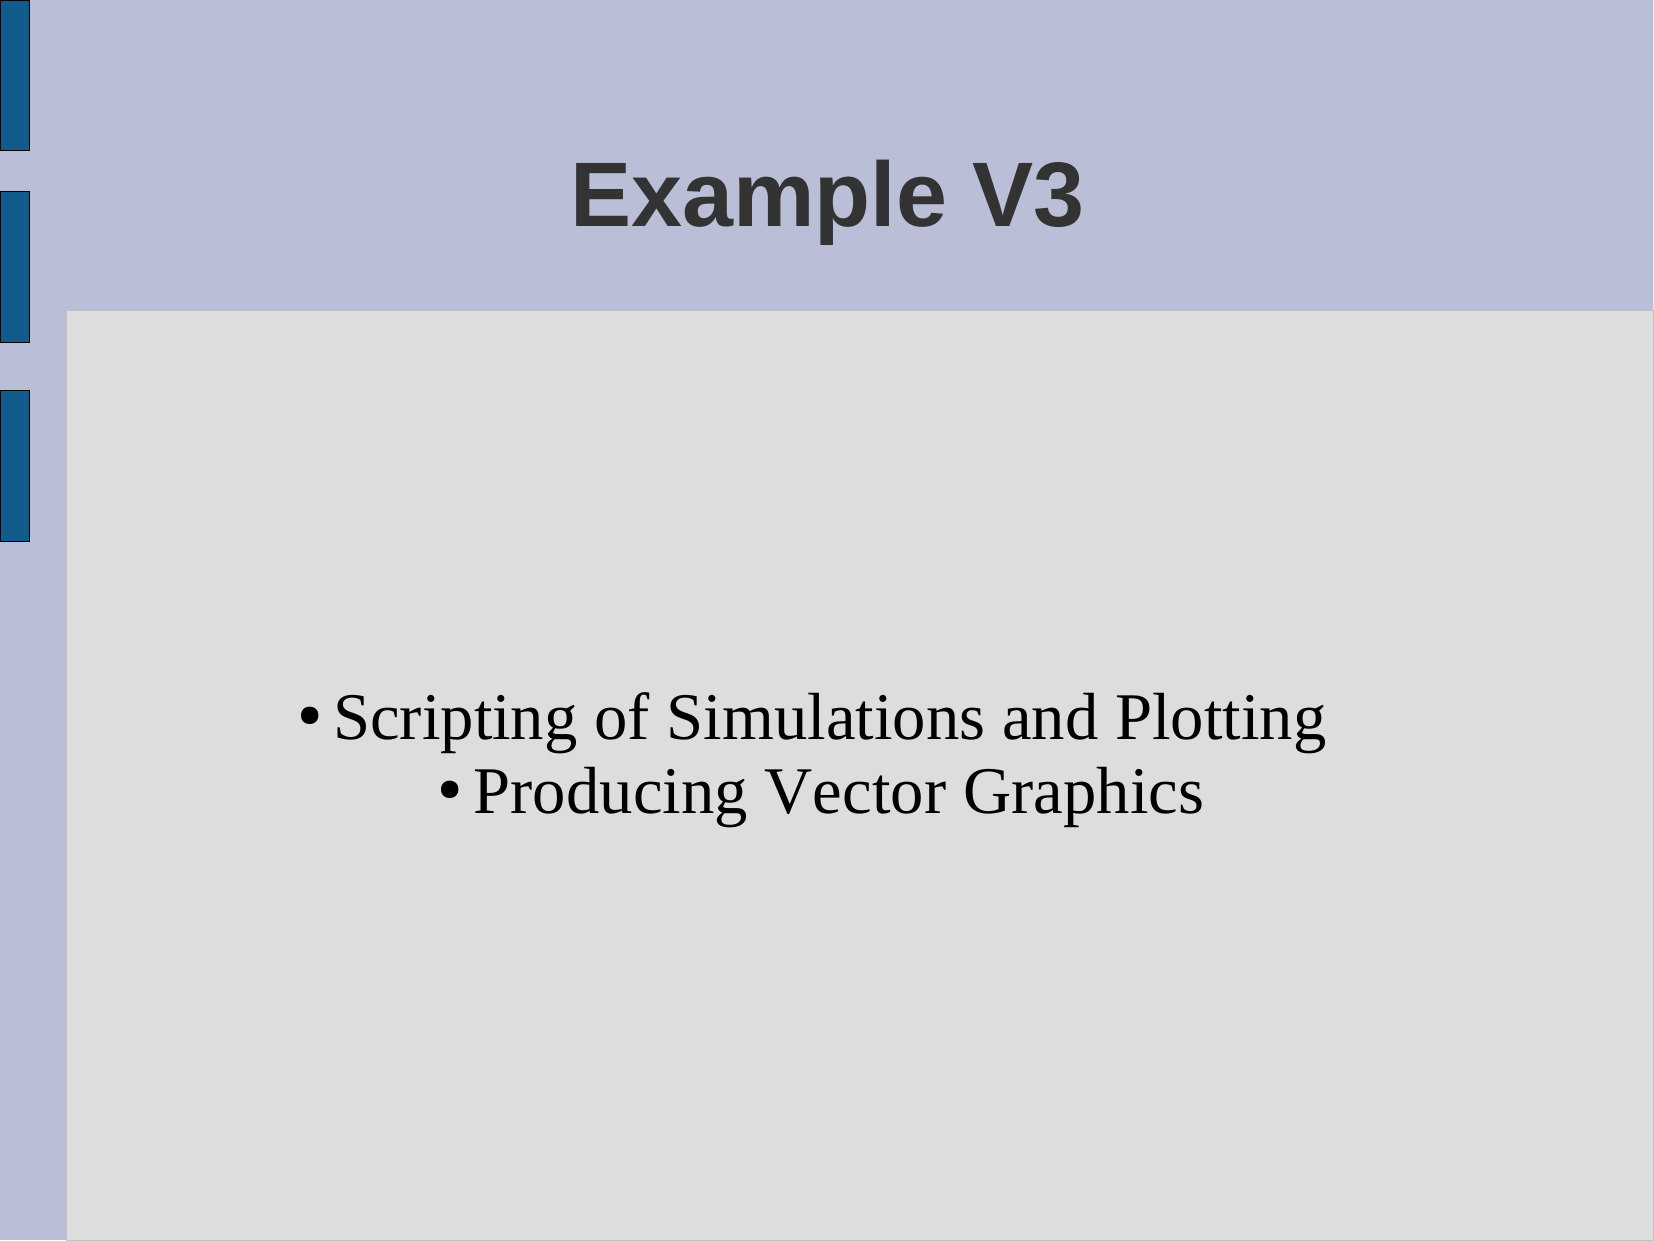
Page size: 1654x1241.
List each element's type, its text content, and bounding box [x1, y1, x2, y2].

title Example V3 [121, 98, 1534, 291]
subtitle Scripting of Simulations and Plotting Producing Vector Graphics [121, 352, 1534, 1156]
